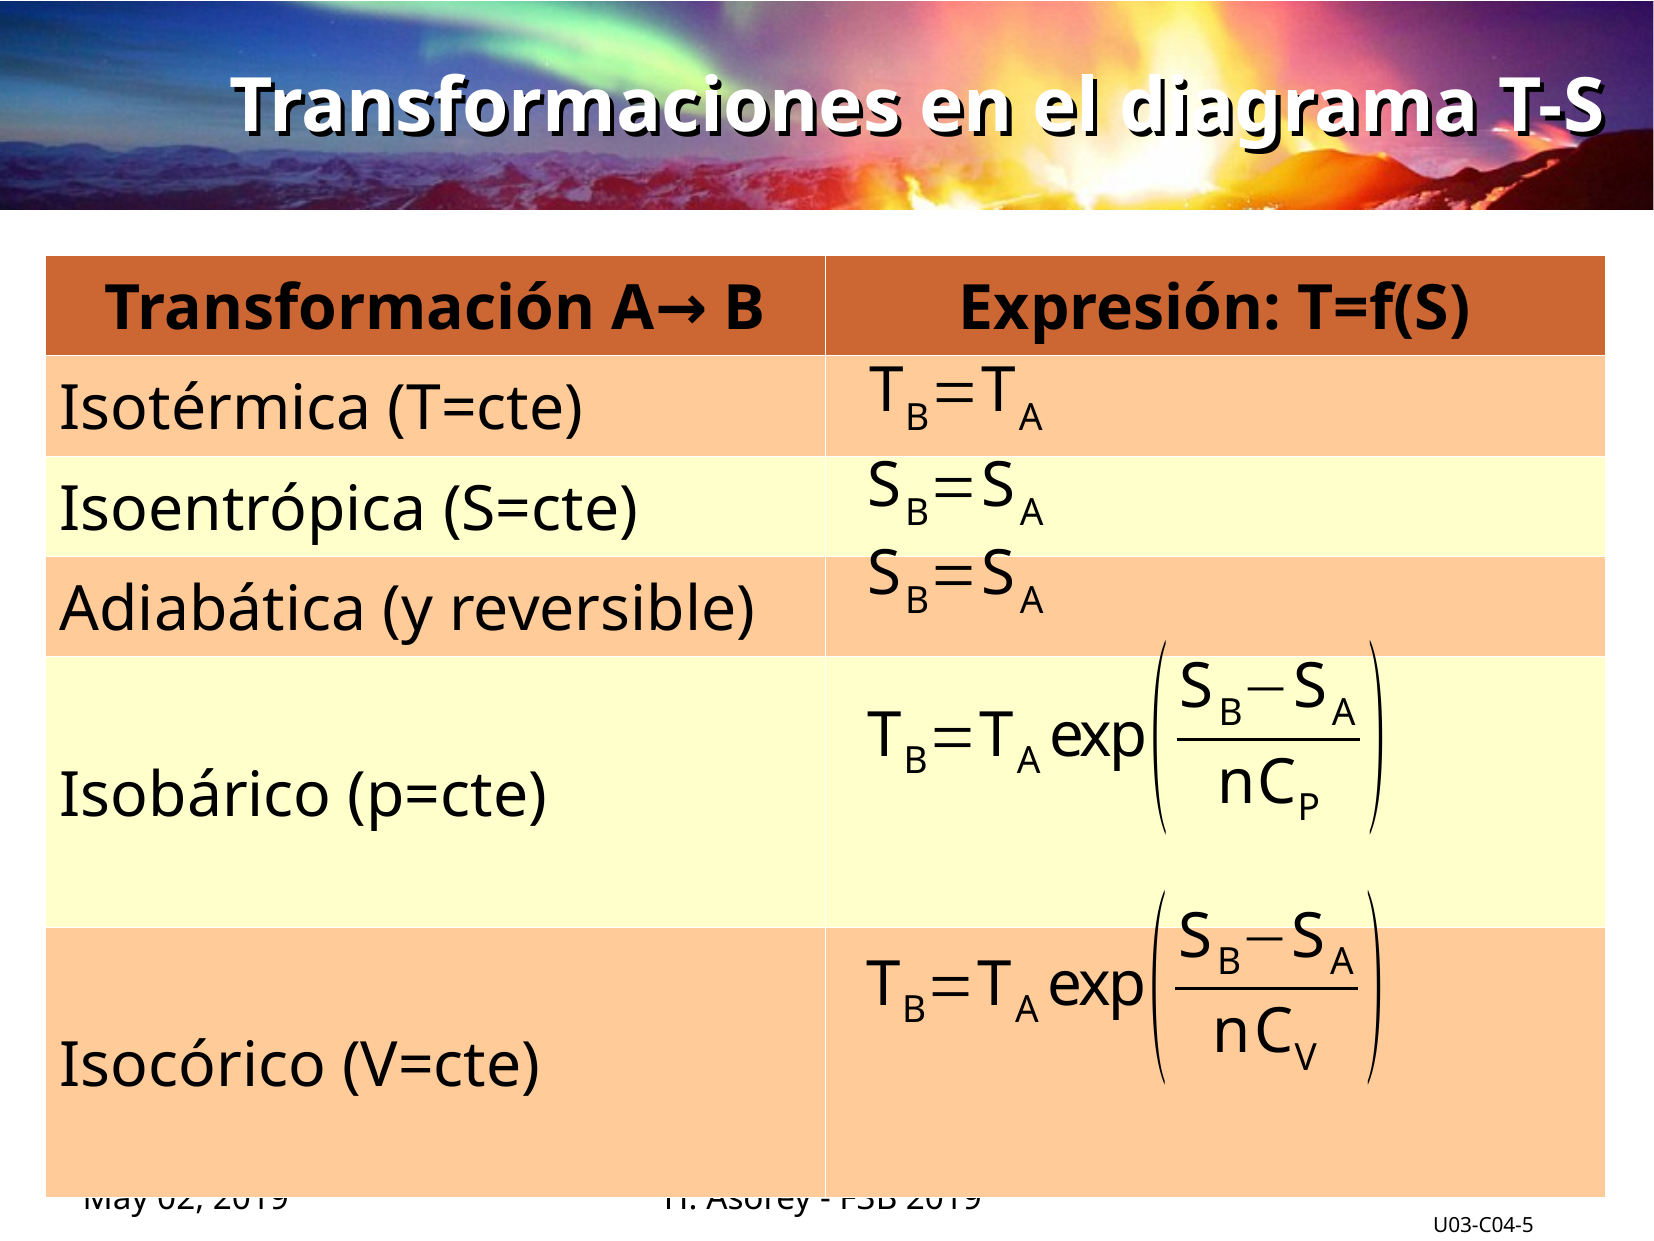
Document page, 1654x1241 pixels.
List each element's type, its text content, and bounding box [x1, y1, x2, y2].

table_cell [826, 928, 1605, 1197]
table_cell [826, 356, 1605, 456]
table_header Transformación A→ B [46, 256, 825, 355]
chart [861, 352, 1050, 439]
picture [0, 1, 1654, 210]
chart [860, 637, 1393, 840]
chart [858, 886, 1391, 1089]
table_cell [826, 657, 1605, 927]
table_cell Isocórico (V=cte) [46, 928, 825, 1197]
table_cell Adiabática (y reversible) [46, 557, 825, 656]
text_box U03-C04-5 [1268, 1145, 1621, 1238]
table_cell Isotérmica (T=cte) [46, 356, 825, 456]
table_cell [826, 557, 1605, 656]
title Transformaciones en el diagrama T-S [45, 15, 1606, 191]
table_header Expresión: T=f(S) [826, 256, 1605, 355]
table_cell Isoentrópica (S=cte) [46, 457, 825, 556]
chart [861, 446, 1051, 534]
table_cell [826, 457, 1605, 556]
chart [861, 535, 1051, 623]
table_cell Isobárico (p=cte) [46, 657, 825, 927]
